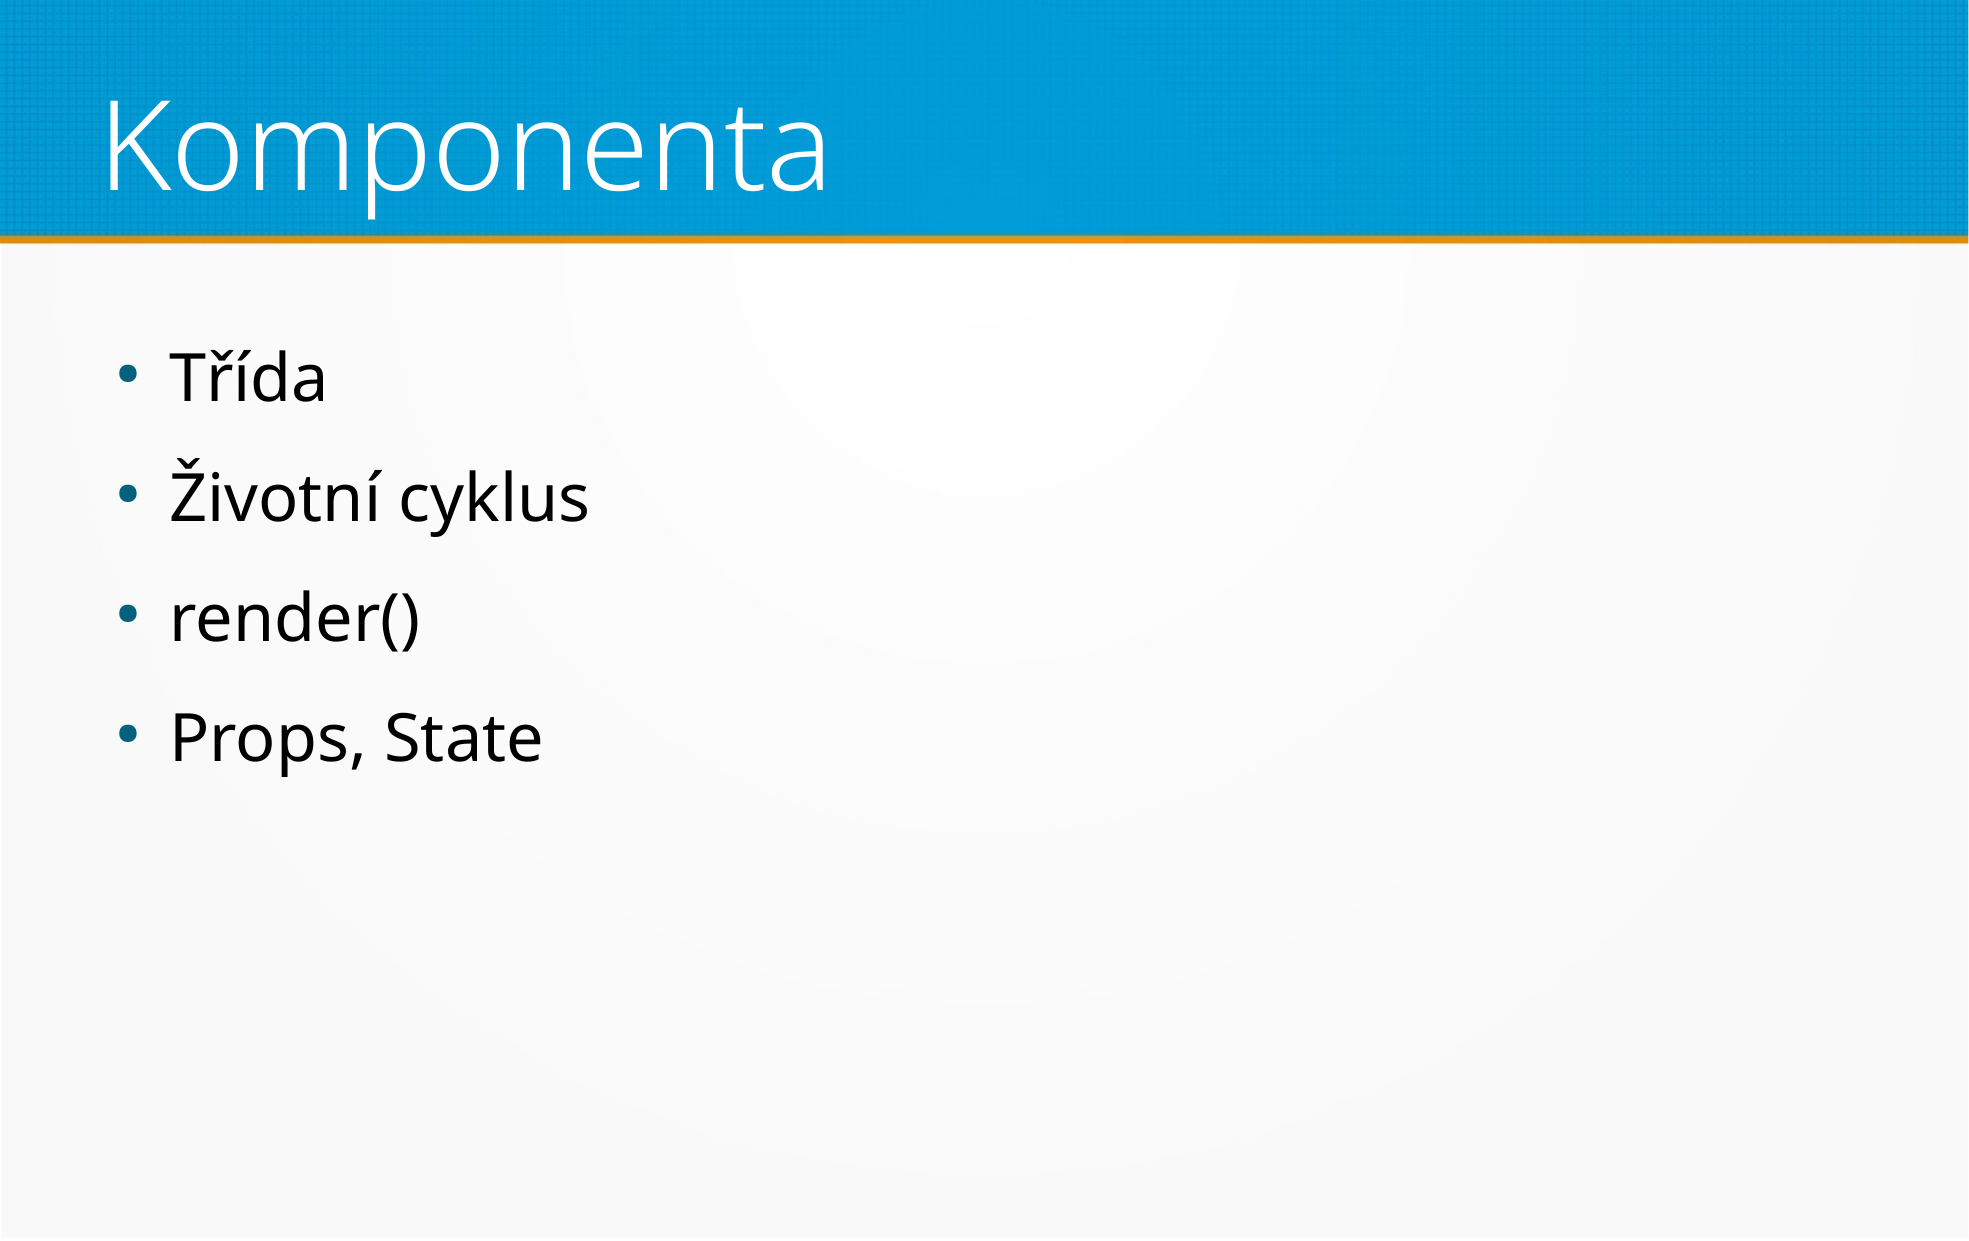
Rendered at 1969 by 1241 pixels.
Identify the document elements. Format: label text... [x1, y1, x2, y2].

picture [0, 233, 1969, 1241]
list Třída Životní cyklus render() Props, State [98, 210, 1861, 1081]
title Komponenta [98, 19, 1870, 227]
